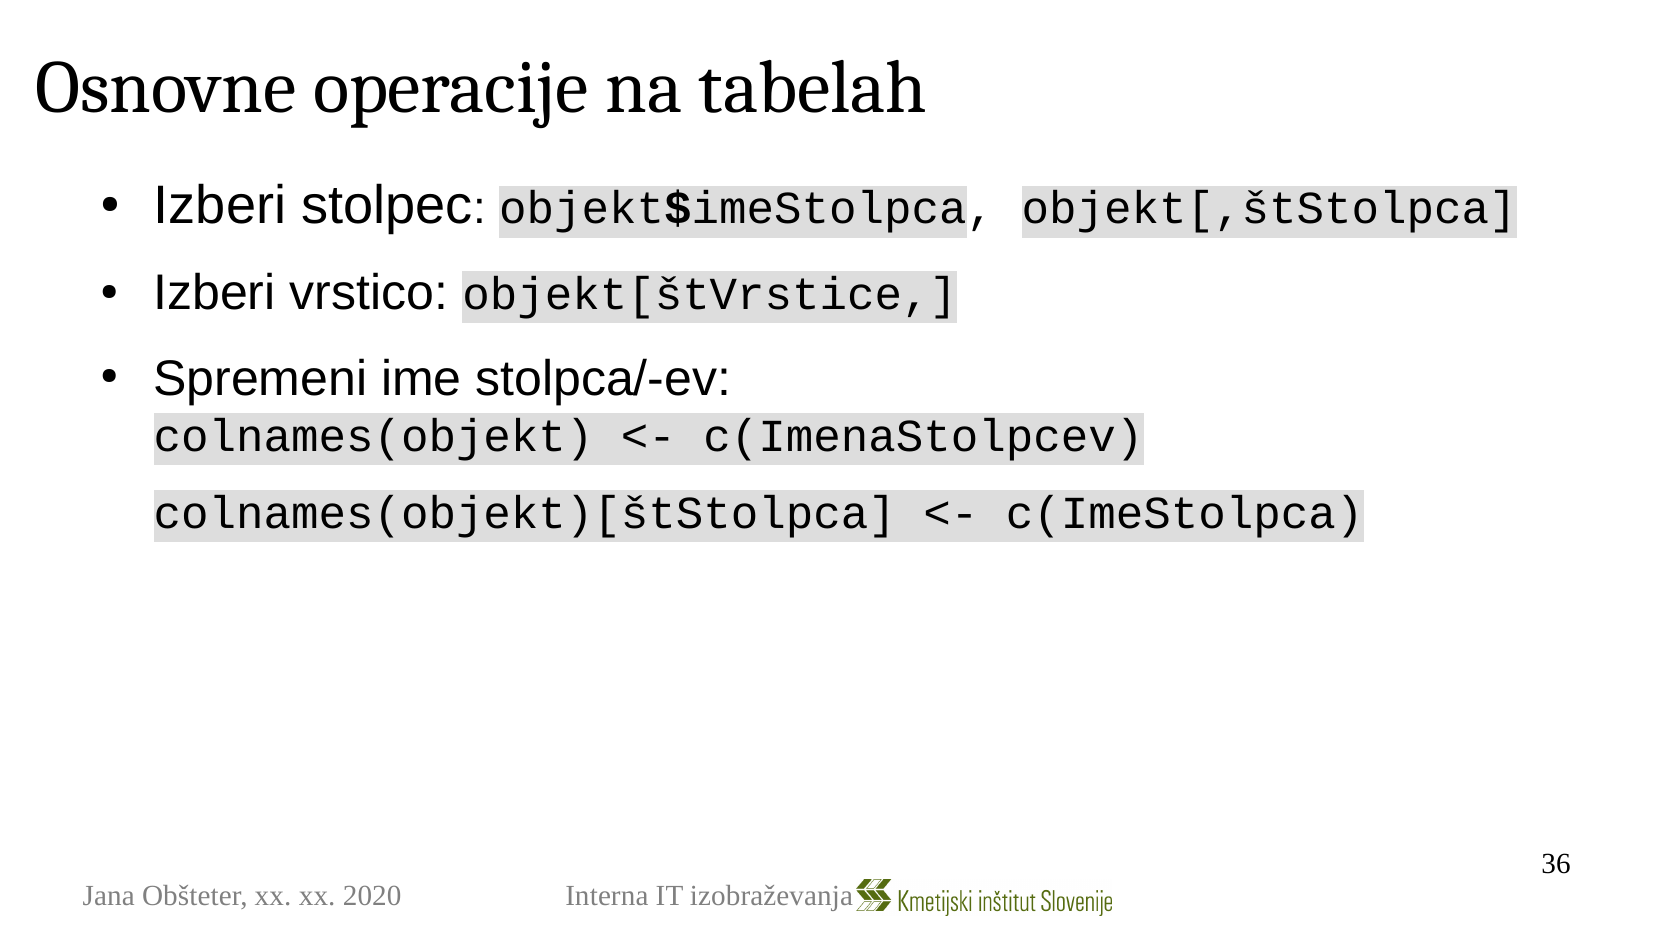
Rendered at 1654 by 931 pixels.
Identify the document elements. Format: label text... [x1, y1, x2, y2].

list Izberi stolpec: objekt$imeStolpca, objekt[,štStolpca] Izberi vrstico: objekt[štVrstice,] Spremeni ime stolpca/-ev: colnames(objekt) <- c(ImenaStolpcev) colnames(objekt)[štStolpca] <- c(ImeStolpca) [82, 165, 1642, 827]
title Osnovne operacije na tabelah [35, 21, 1524, 154]
picture [856, 879, 1112, 916]
